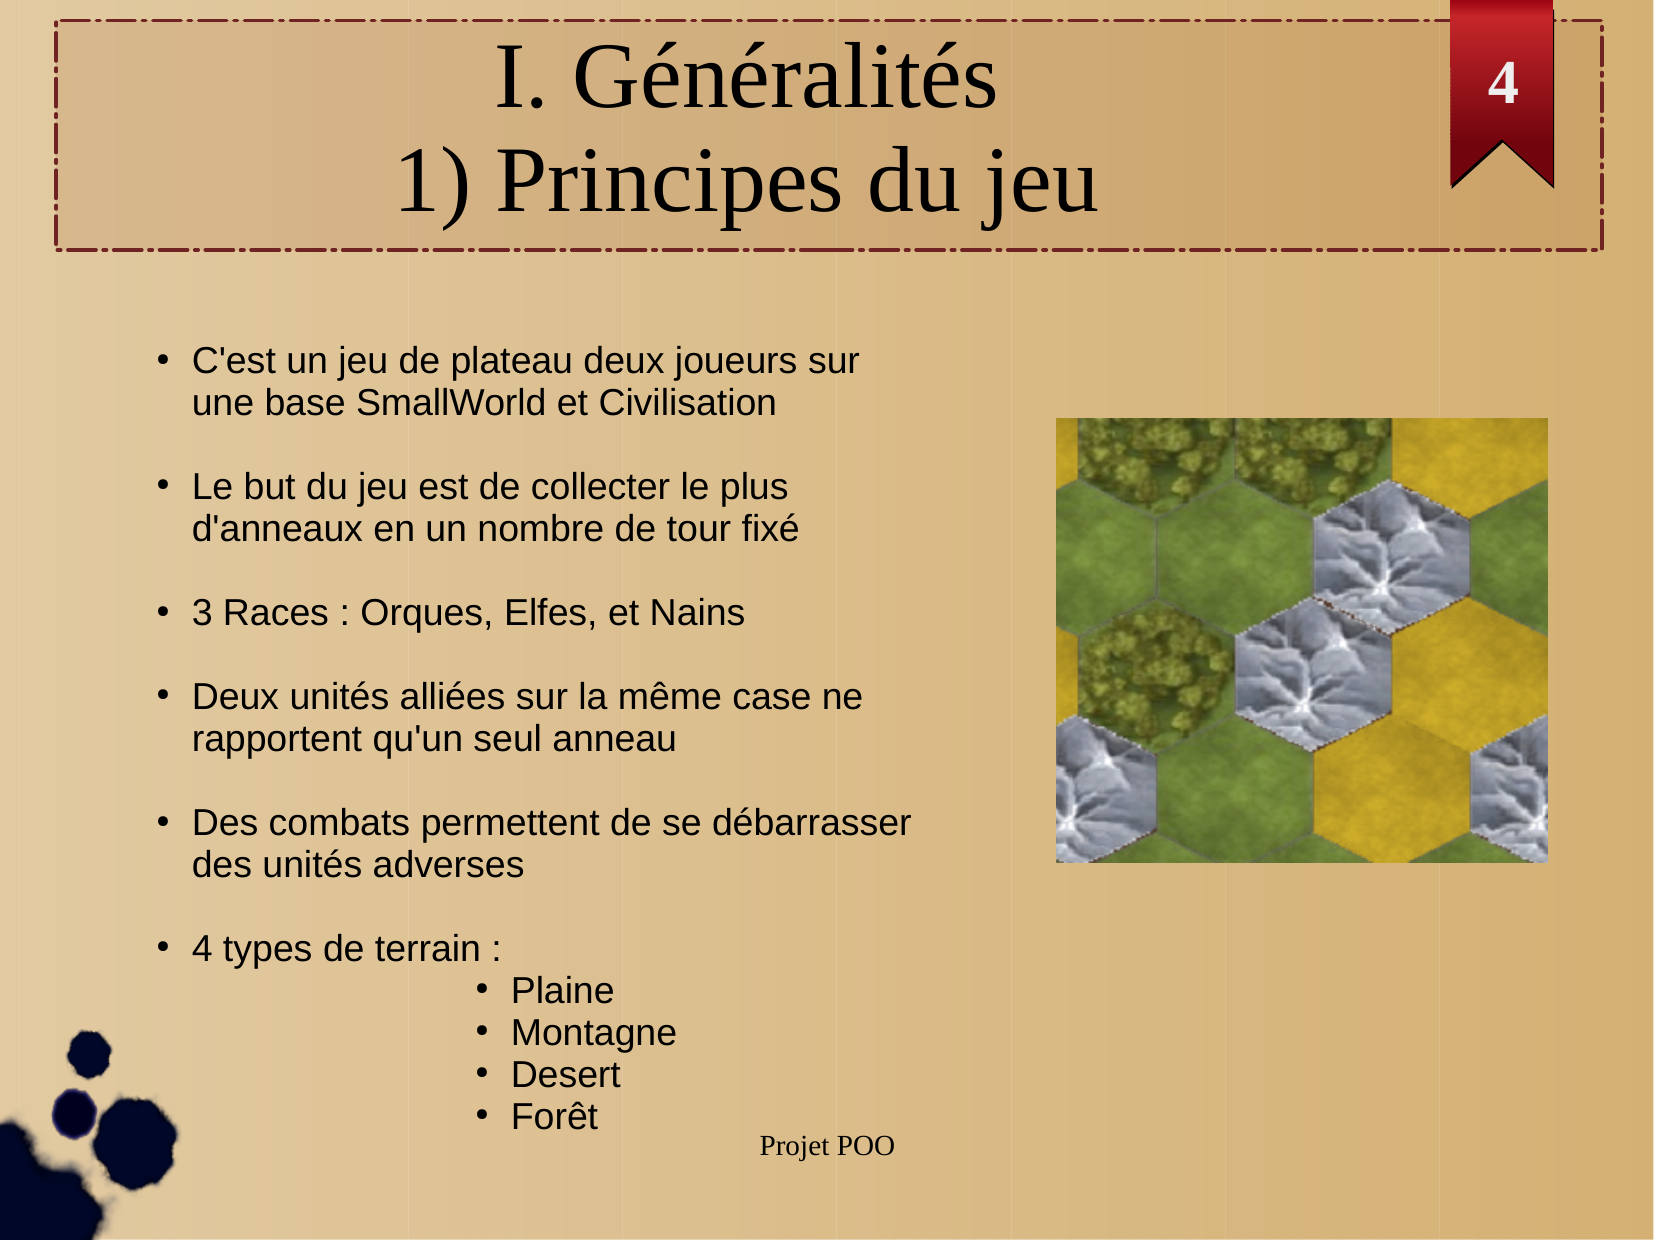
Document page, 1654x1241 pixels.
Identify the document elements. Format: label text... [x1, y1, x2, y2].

title I. Généralités 1) Principes du jeu [82, 23, 1412, 335]
picture [1056, 418, 1548, 863]
text_box C'est un jeu de plateau deux joueurs sur une base SmallWorld et Civilisation Le but du jeu est de collecter le plus d'anneaux en un nombre de tour fixé 3 Races : Orques, Elfes, et Nains Deux unités alliées sur la même case ne rapportent qu'un seul anneau Des combats permettent de se débarrasser des unités adverses 4 types de terrain : Plaine Montagne Desert Forêt [141, 331, 934, 1146]
